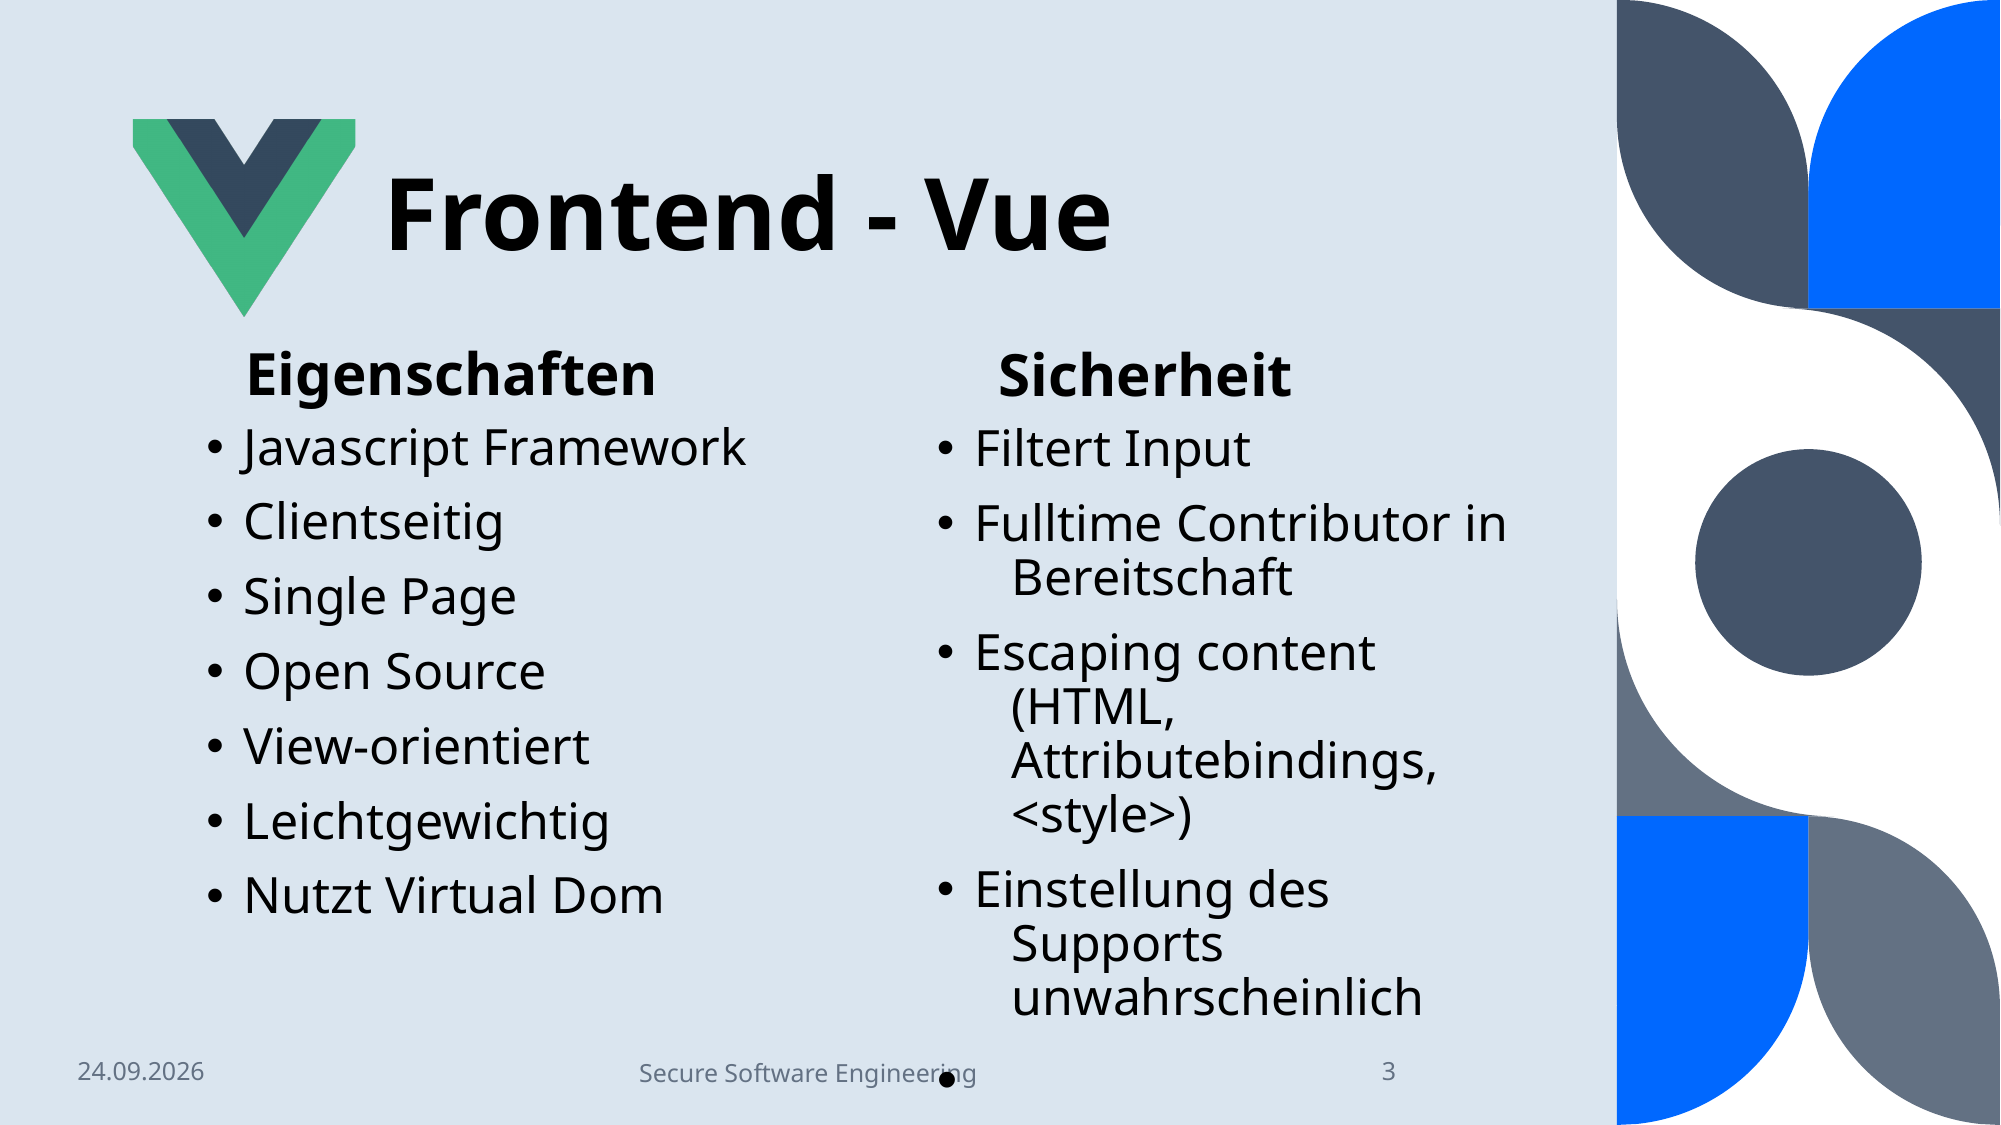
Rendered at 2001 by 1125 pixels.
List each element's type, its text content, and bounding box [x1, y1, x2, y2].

text_box Sicherheit [885, 330, 1407, 417]
picture [132, 119, 356, 317]
title Frontend - Vue [123, 62, 1502, 280]
text_box 27.07.2022 [62, 1042, 321, 1103]
text_box 3 [1366, 1042, 1559, 1103]
text_box Javascript Framework Clientseitig Single Page Open Source View-orientiert Leichtgewichtig Nutzt Virtual Dom [191, 414, 801, 936]
text_box Secure Software Engineering [470, 1042, 1146, 1103]
text_box Filtert Input Fulltime Contributor in Bereitschaft Escaping content (HTML, Attributebindings, <style>) Einstellung des Supports unwahrscheinlich [921, 416, 1531, 938]
text_box Eigenschaften [191, 328, 713, 415]
